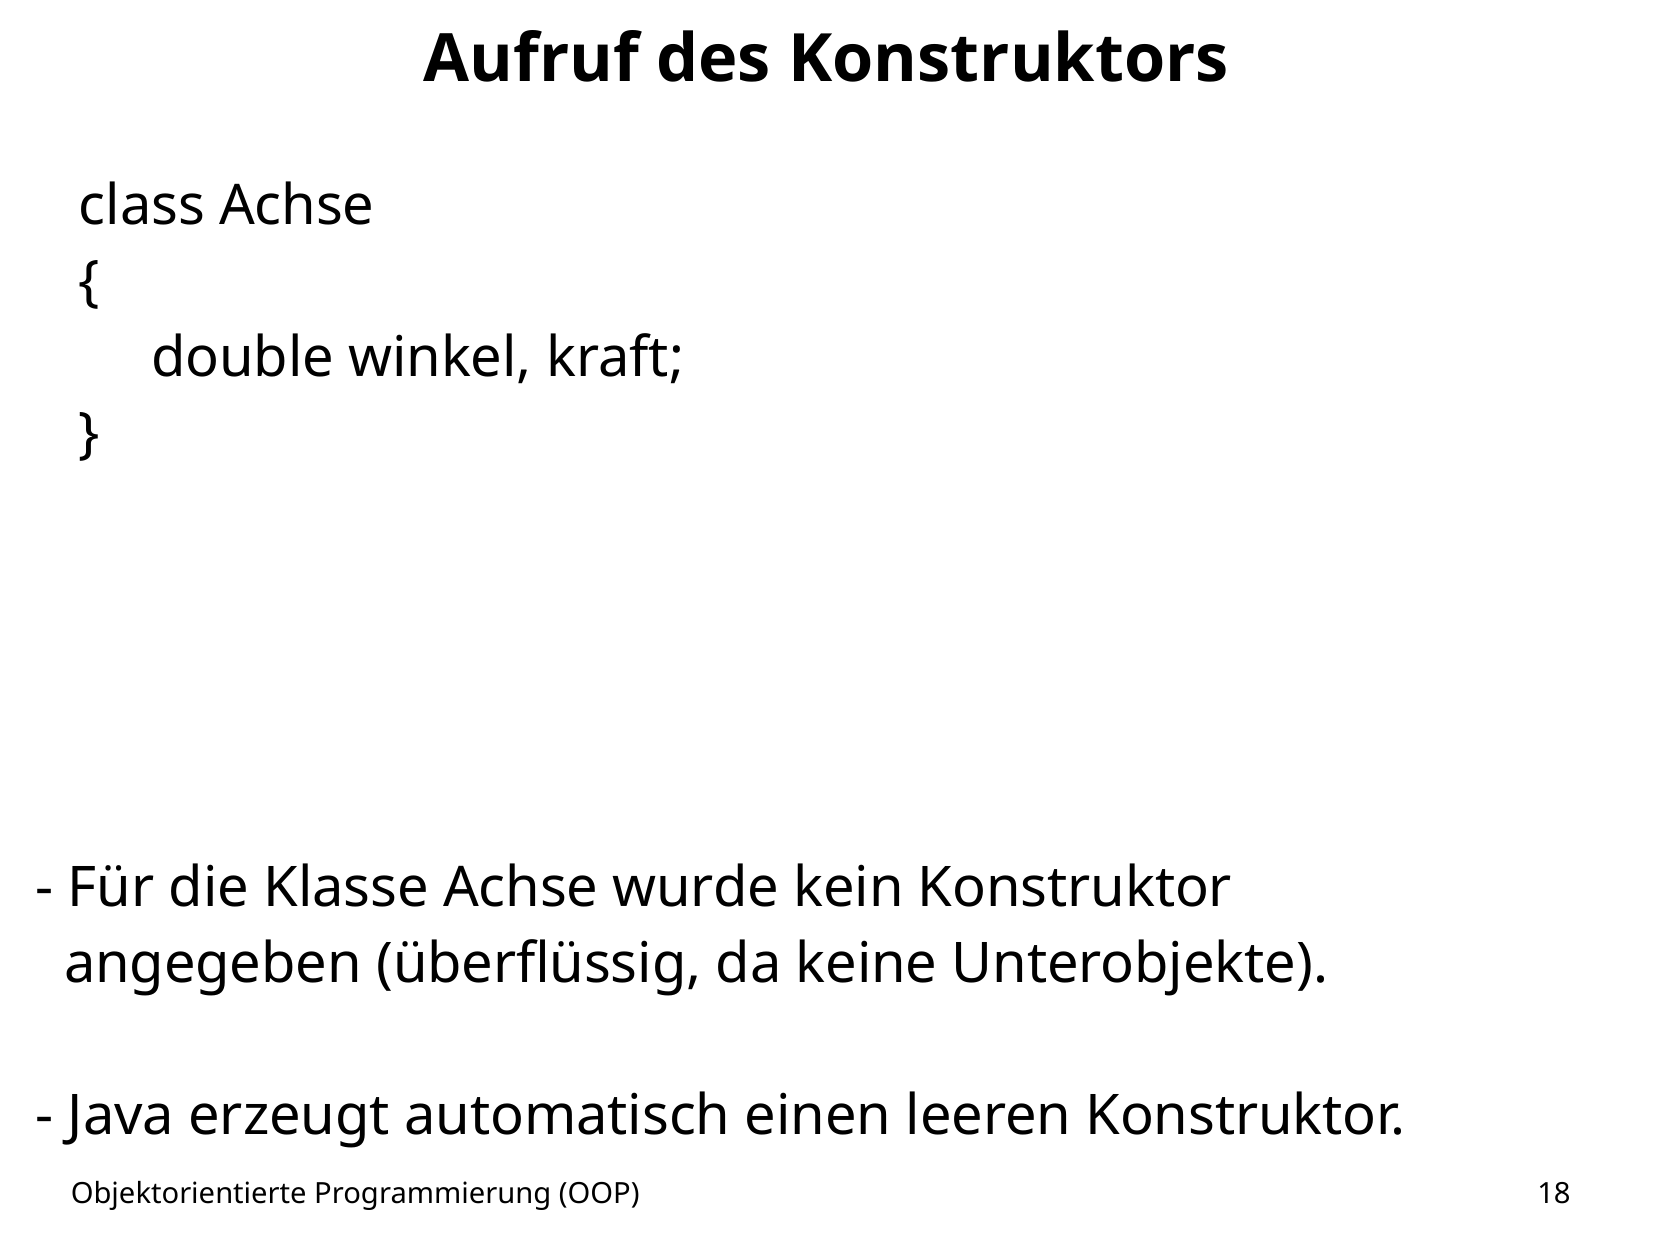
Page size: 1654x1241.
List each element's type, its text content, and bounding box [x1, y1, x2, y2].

list class Achse { double winkel, kraft; } - Für die Klasse Achse wurde kein Konstruktor angegeben (überflüssig, da keine Unterobjekte). - Java erzeugt automatisch einen leeren Konstruktor. [35, 165, 1619, 1158]
title Aufruf des Konstruktors [0, 5, 1654, 107]
